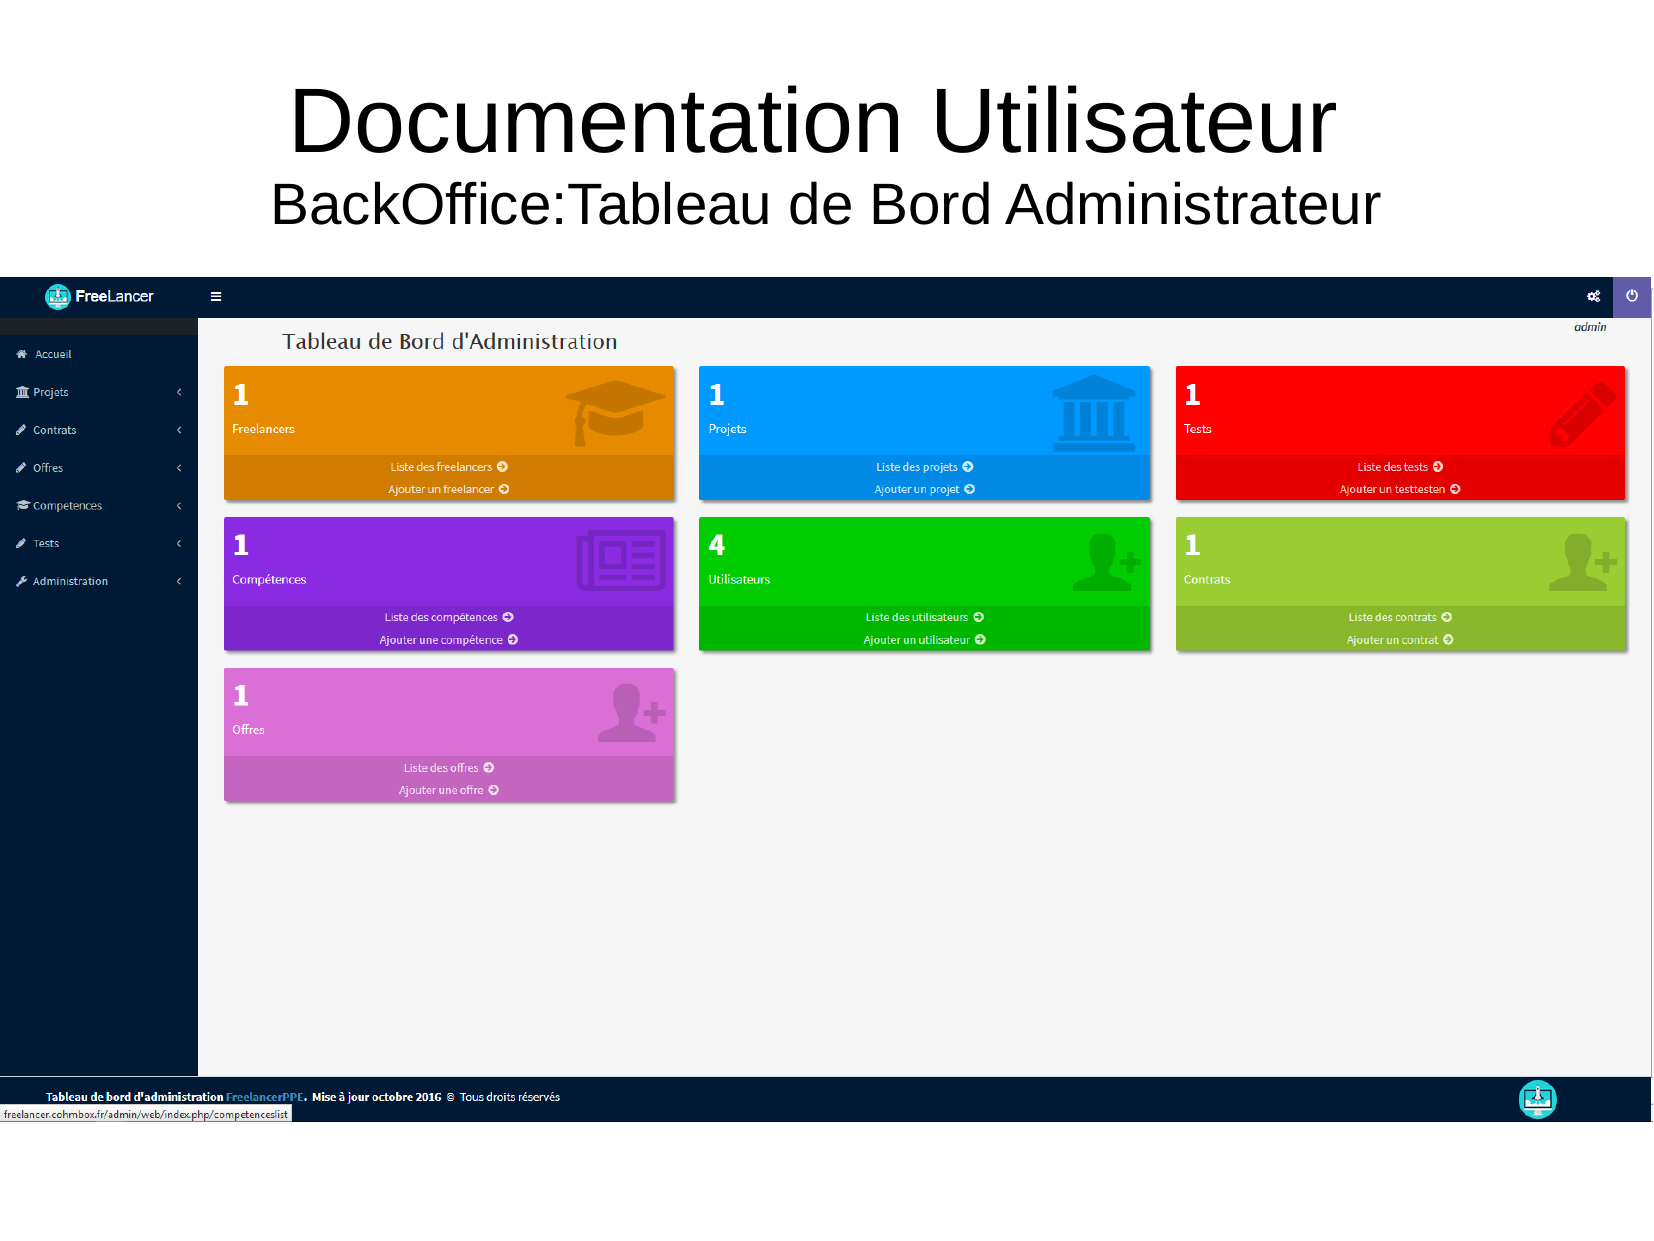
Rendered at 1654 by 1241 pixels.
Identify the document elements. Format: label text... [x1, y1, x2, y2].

picture [0, 277, 1654, 1123]
title Documentation Utilisateur BackOffice:Tableau de Bord Administrateur [82, 49, 1571, 257]
